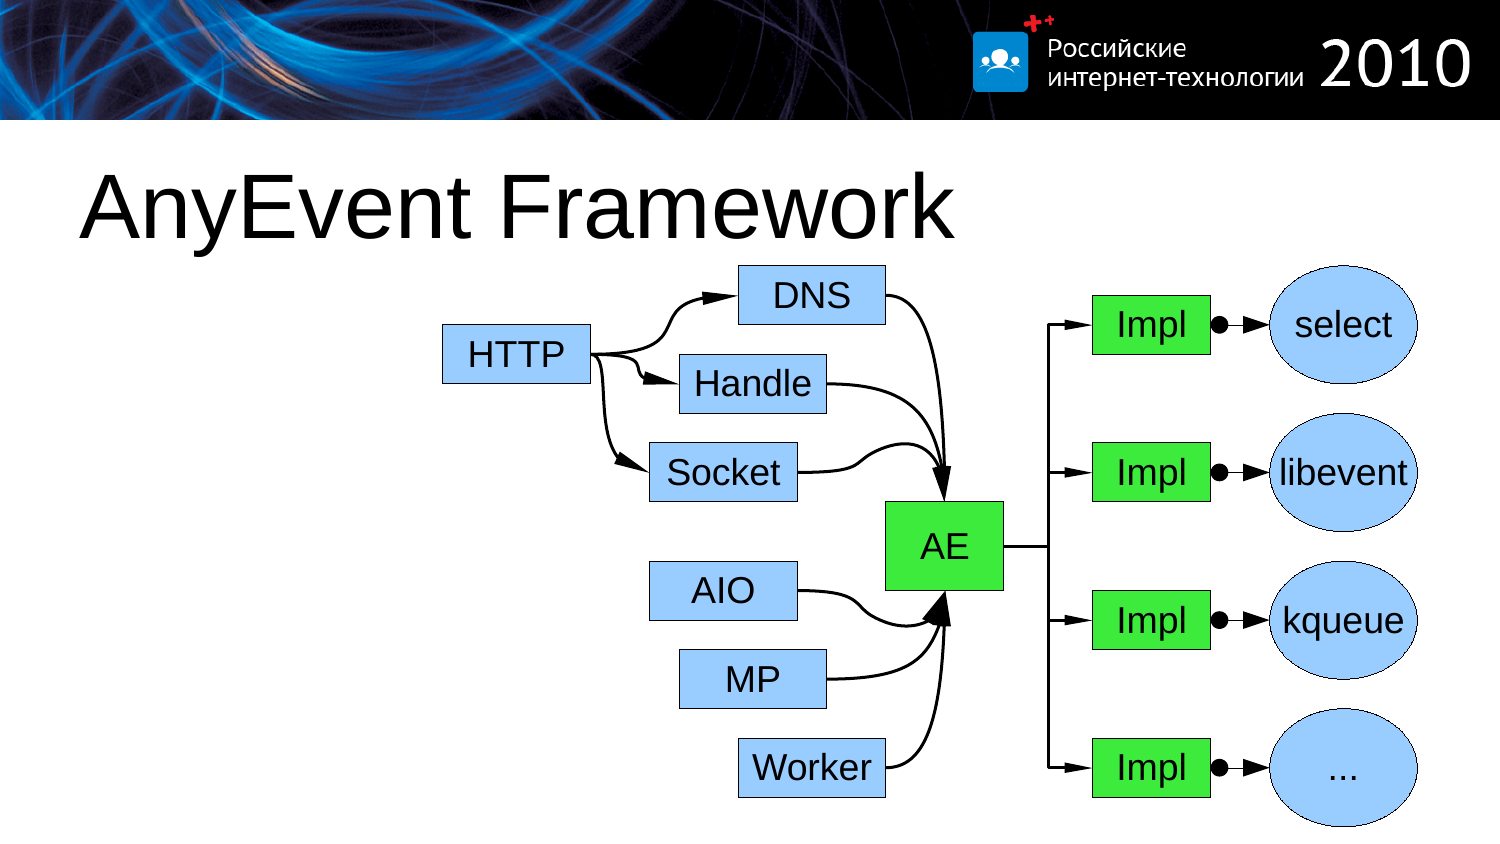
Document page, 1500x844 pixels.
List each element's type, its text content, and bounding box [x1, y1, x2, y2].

text_box kqueue [1269, 561, 1418, 680]
text_box Impl [1092, 295, 1211, 355]
picture [0, 0, 1500, 120]
text_box AE [885, 501, 1004, 591]
text_box HTTP [442, 324, 591, 384]
text_box DNS [738, 265, 886, 325]
text_box AIO [649, 561, 798, 621]
text_box select [1269, 265, 1418, 384]
text_box Impl [1092, 442, 1211, 502]
text_box Impl [1092, 738, 1211, 798]
text_box Impl [1092, 590, 1211, 650]
title AnyEvent Framework [79, 155, 1430, 258]
text_box libevent [1269, 413, 1418, 532]
text_box ... [1269, 708, 1418, 827]
text_box Socket [649, 442, 798, 502]
text_box Worker [738, 738, 886, 798]
text_box Handle [679, 354, 827, 414]
text_box MP [679, 649, 827, 709]
